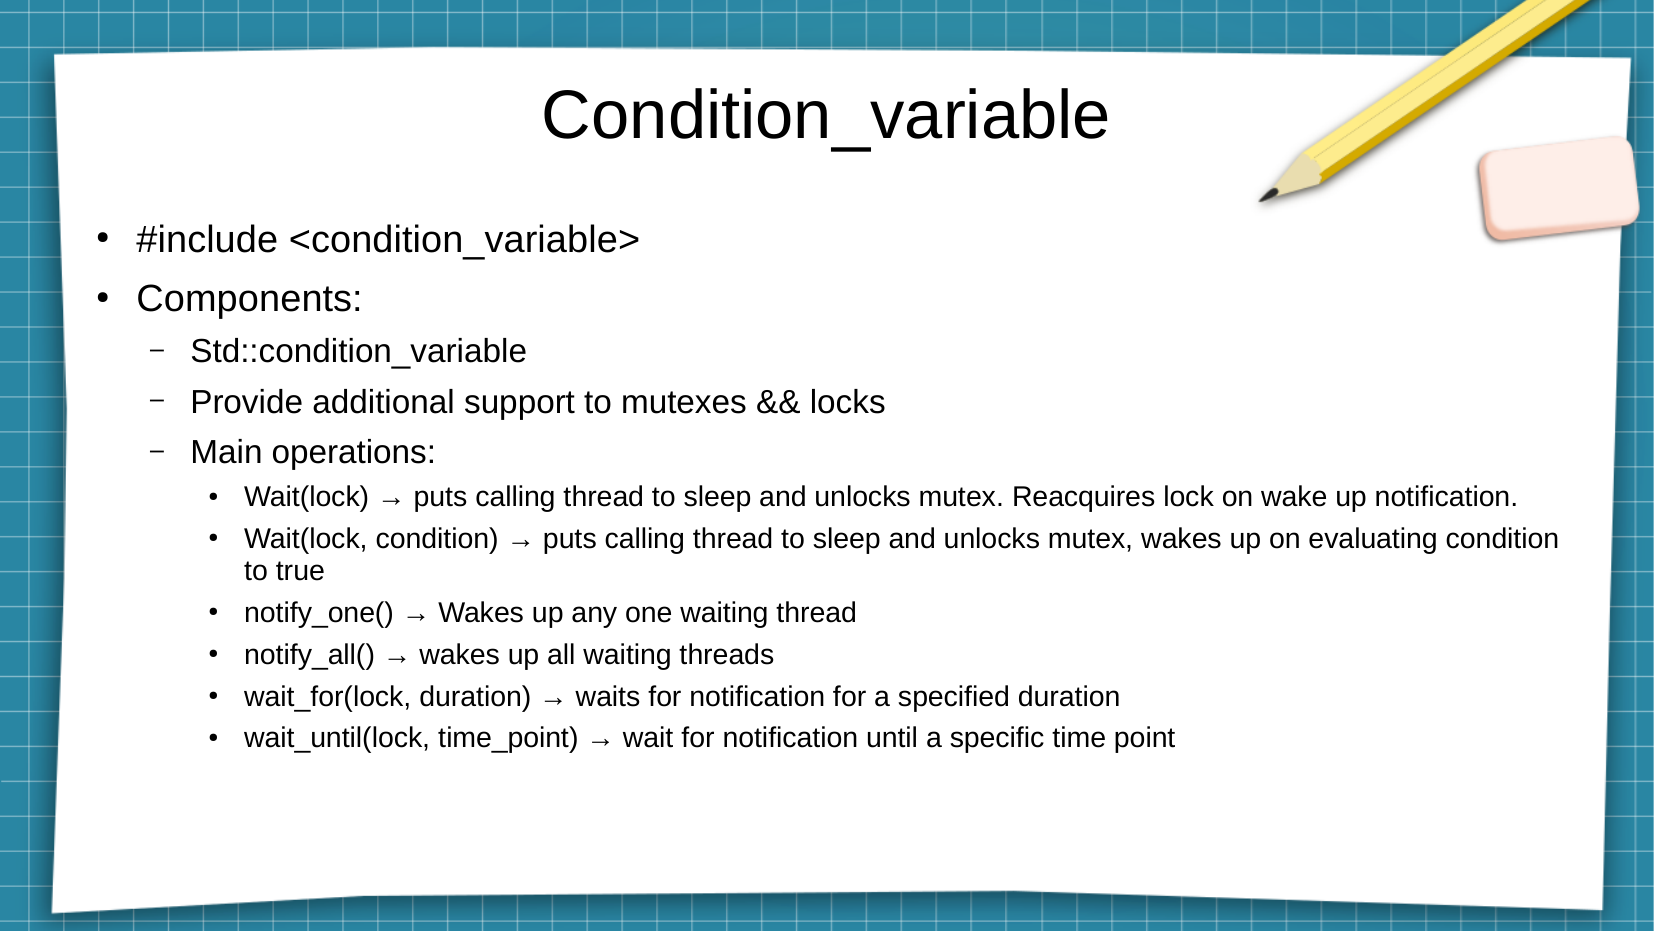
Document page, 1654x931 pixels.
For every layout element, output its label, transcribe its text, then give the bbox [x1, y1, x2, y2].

list #include <condition_variable> Components: Std::condition_variable Provide additional support to mutexes && locks Main operations: Wait(lock) → puts calling thread to sleep and unlocks mutex. Reacquires lock on wake up notification. Wait(lock, condition) → puts calling thread to sleep and unlocks mutex, wakes up on evaluating condition to true notify_one() → Wakes up any one waiting thread notify_all() → wakes up all waiting threads wait_for(lock, duration) → waits for notification for a specified duration wait_until(lock, time_point) → wait for notification until a specific time point [82, 217, 1571, 758]
picture [0, 0, 1654, 931]
title Condition_variable [82, 37, 1571, 193]
